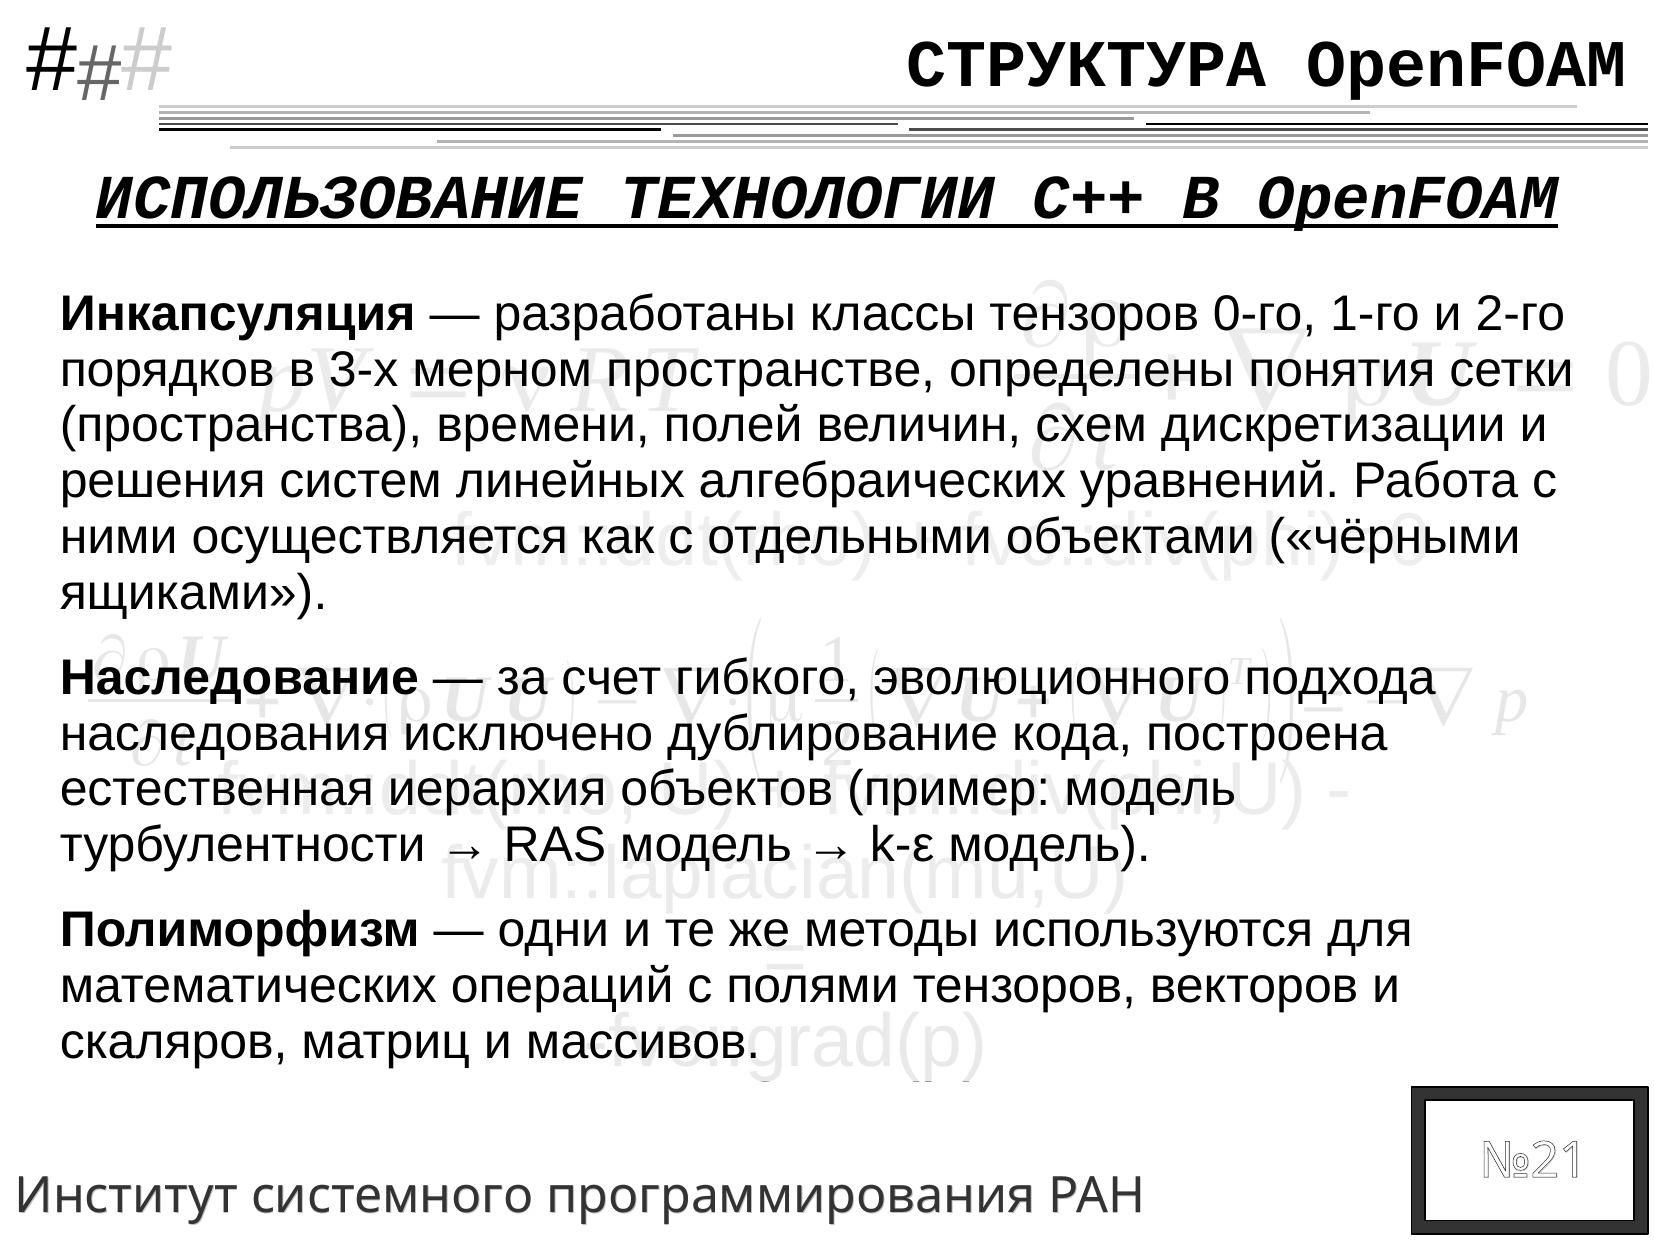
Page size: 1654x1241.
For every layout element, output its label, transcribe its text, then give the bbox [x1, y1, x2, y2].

title ИСПОЛЬЗОВАНИЕ ТЕХНОЛОГИИ C++ В OpenFOAM [0, 147, 1654, 257]
text_box Инкапсуляция — разработаны классы тензоров 0-го, 1-го и 2-го порядков в 3-х мерном пространстве, определены понятия сетки (пространства), времени, полей величин, схем дискретизации и решения систем линейных алгебраических уравнений. Работа с ними осуществляется как с отдельными объектами («чёрными ящиками»). Наследование — за счет гибкого, эволюционного подхода наследования исключено дублирование кода, построена естественная иерархия объектов (пример: модель турбулентности → RAS модель → k-ε модель). Полиморфизм — одни и те же методы используются для математических операций с полями тензоров, векторов и скаляров, матриц и массивов. [59, 285, 1595, 1069]
